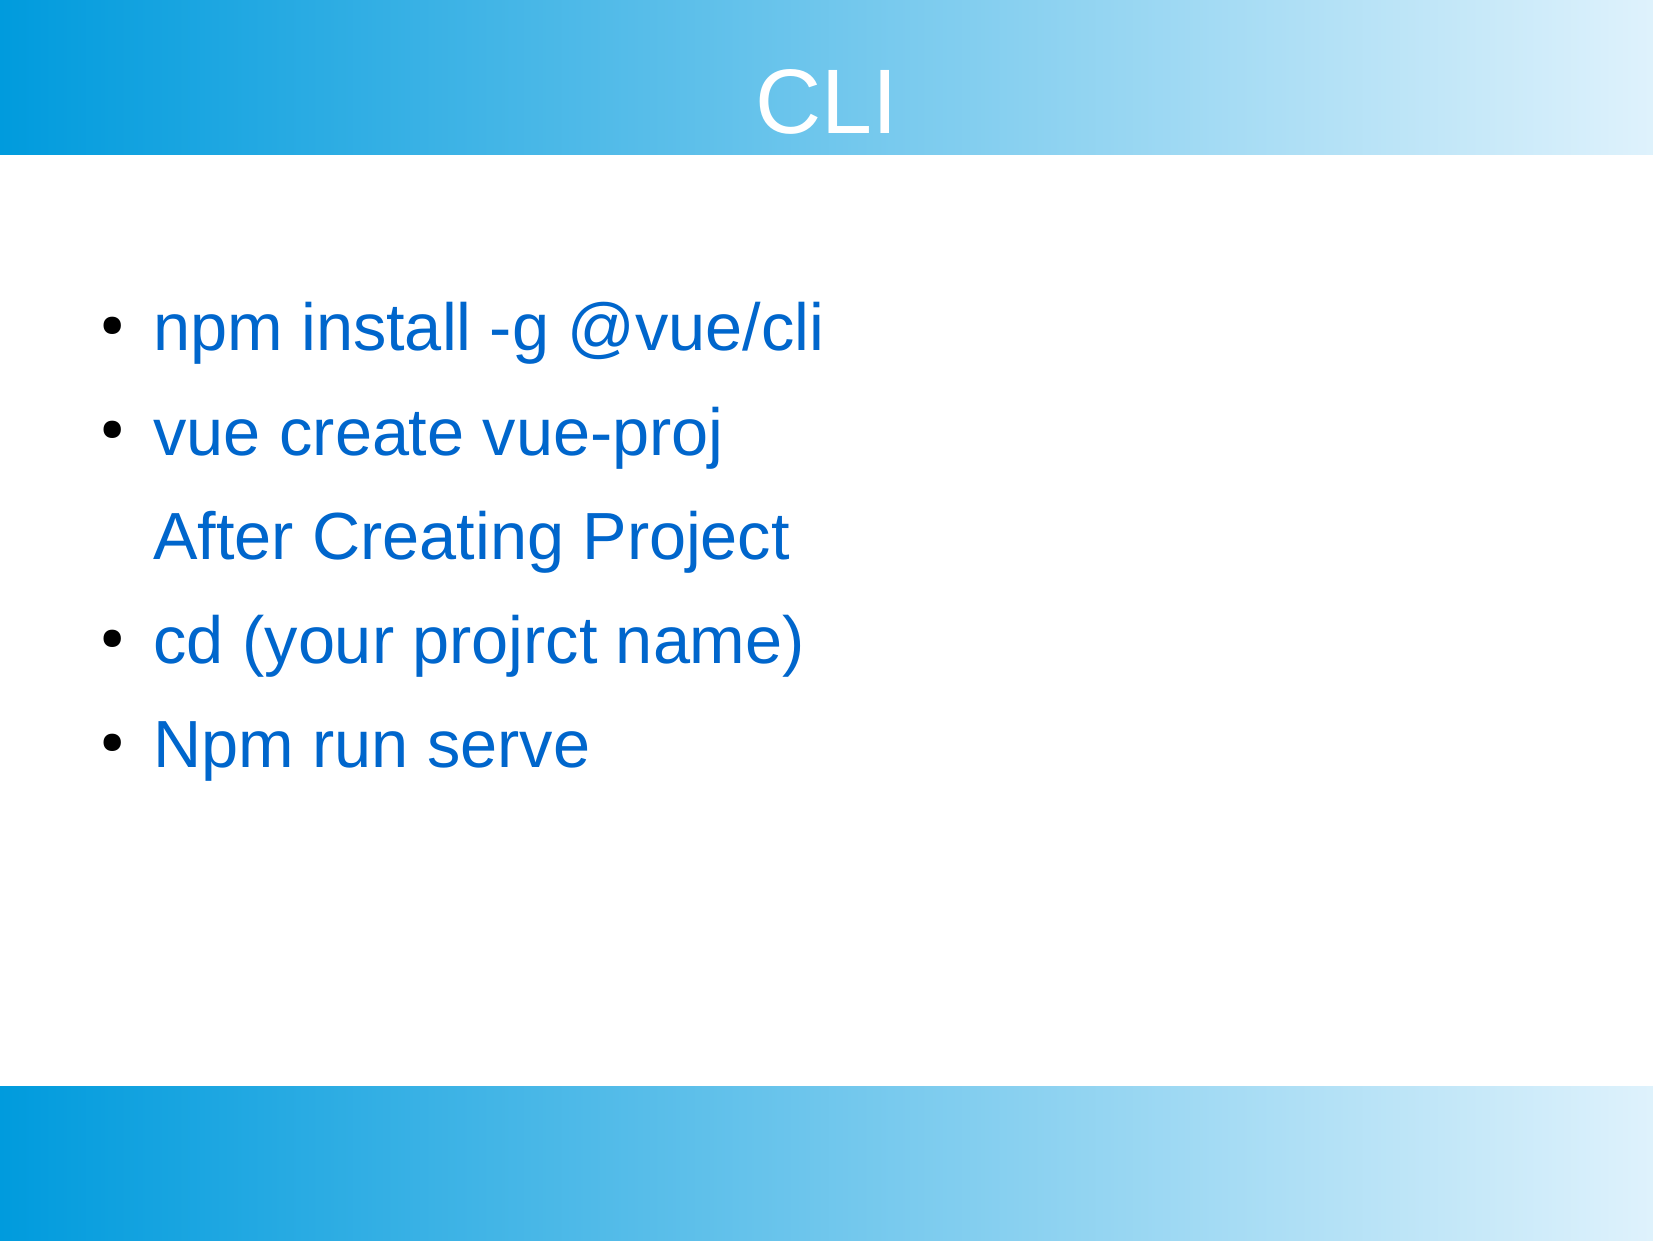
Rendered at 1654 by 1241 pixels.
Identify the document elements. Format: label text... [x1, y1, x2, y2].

list npm install -g @vue/cli vue create vue-proj After Creating Project cd (your projrct name) Npm run serve [82, 290, 1571, 1010]
title CLI [82, 49, 1571, 155]
